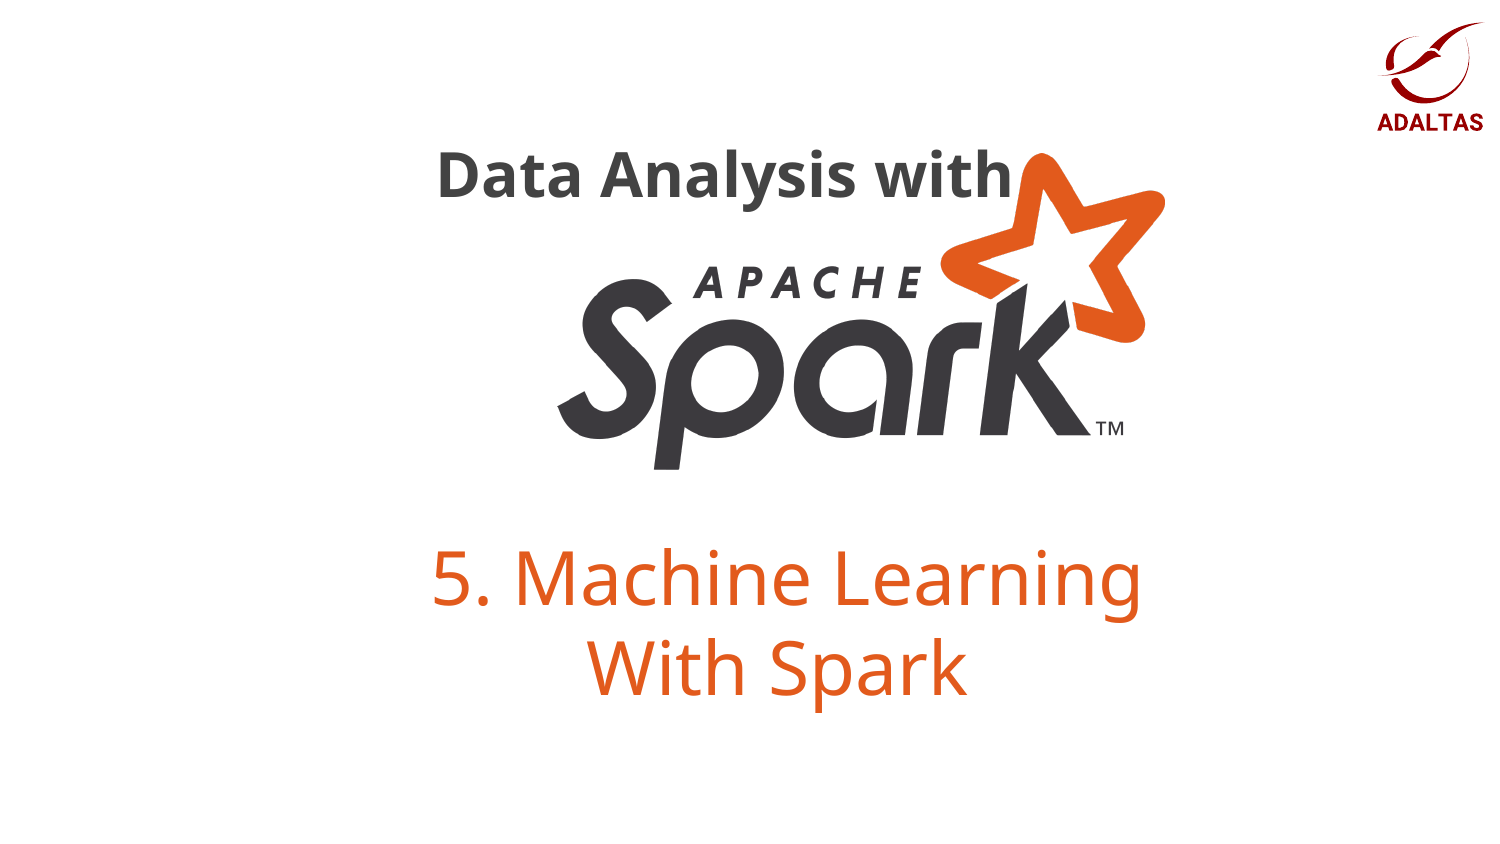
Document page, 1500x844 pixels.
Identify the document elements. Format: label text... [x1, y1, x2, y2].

text_box [1469, 113, 1483, 131]
text_box [1408, 113, 1425, 131]
text_box [1377, 113, 1408, 131]
text_box [1426, 113, 1438, 131]
text_box [1391, 37, 1470, 104]
text_box [1385, 36, 1420, 71]
picture [557, 153, 1165, 470]
text_box [1429, 22, 1485, 52]
subtitle 5. Machine Learning With Spark [51, 514, 1449, 740]
text_box [1438, 113, 1453, 131]
text_box [1452, 113, 1469, 131]
text_box [1377, 50, 1442, 76]
title Data Analysis with [335, 130, 1116, 225]
